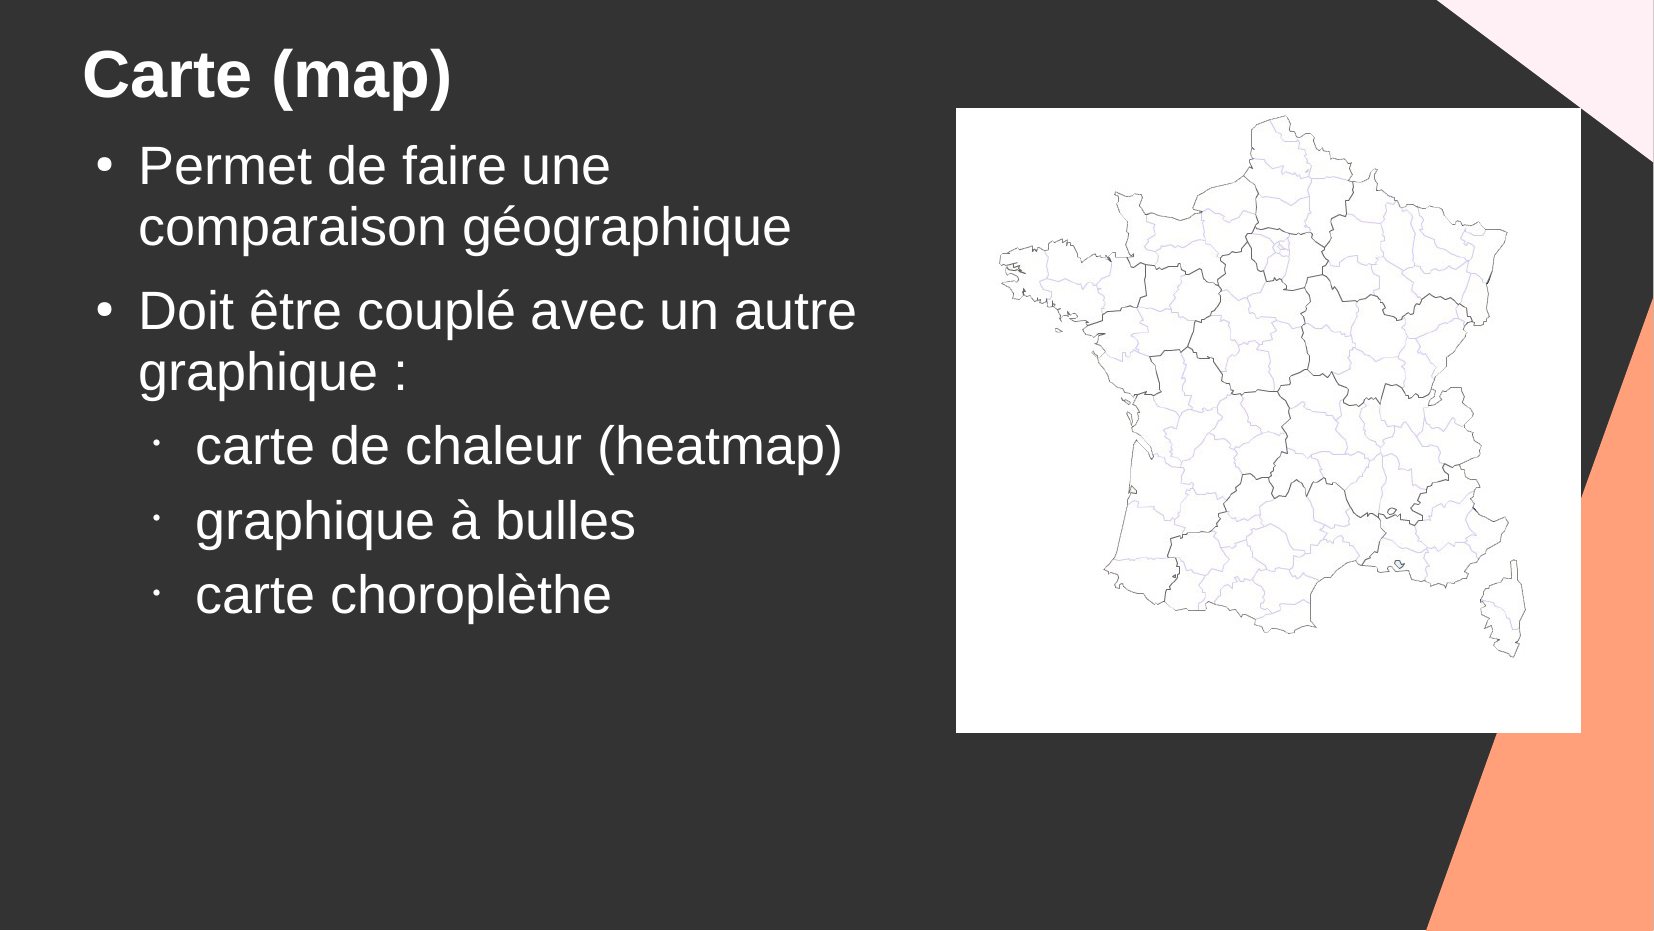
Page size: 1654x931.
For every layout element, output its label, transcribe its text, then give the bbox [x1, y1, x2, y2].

text_box [1425, 295, 1654, 931]
title Carte (map) [82, 37, 1571, 115]
list Permet de faire une comparaison géographique Doit être couplé avec un autre graphique : carte de chaleur (heatmap) graphique à bulles carte choroplèthe [80, 135, 863, 674]
picture [956, 108, 1581, 733]
text_box [1436, 0, 1654, 163]
